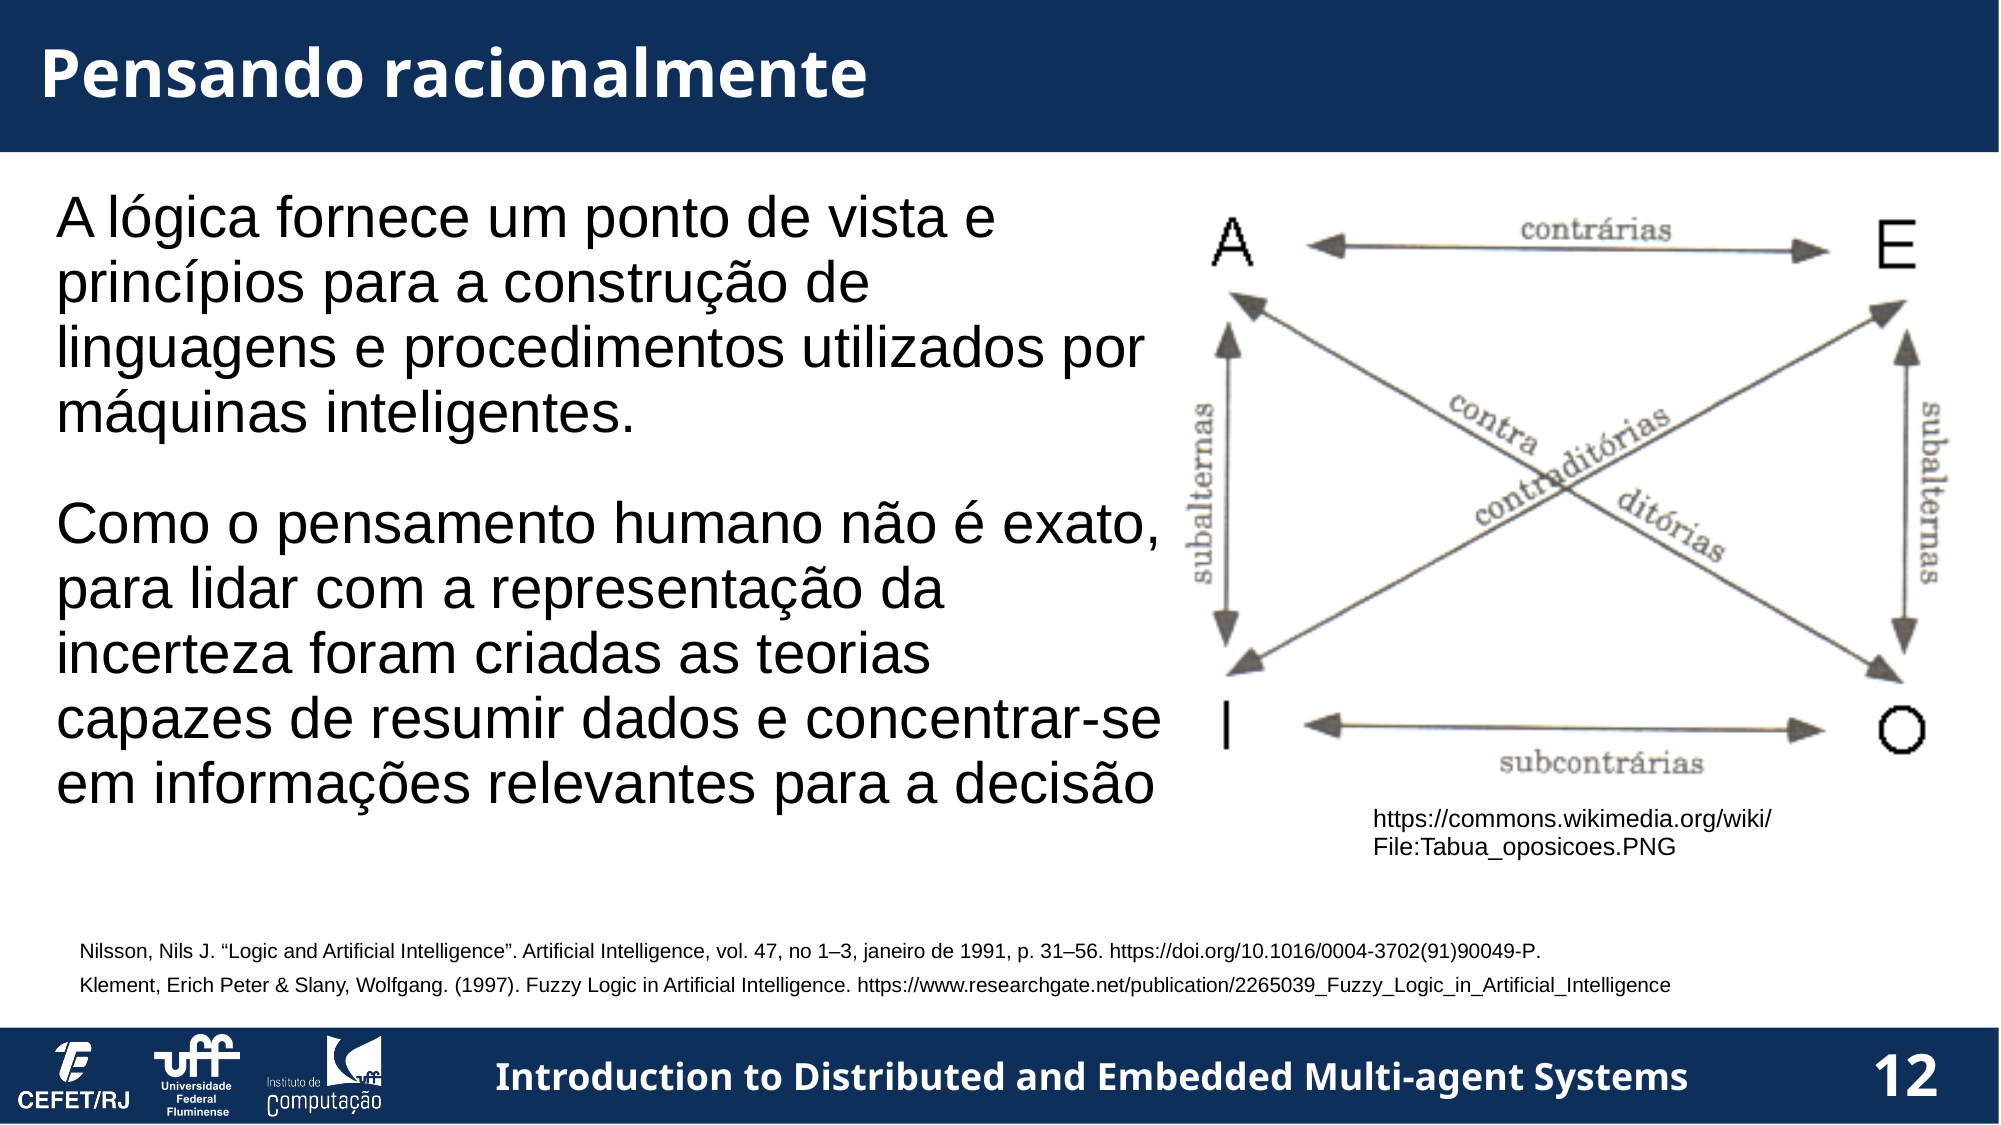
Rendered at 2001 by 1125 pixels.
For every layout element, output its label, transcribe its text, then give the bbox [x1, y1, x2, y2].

text_box https://commons.wikimedia.org/wiki/File:Tabua_oposicoes.PNG [1358, 797, 1949, 886]
text_box Nilsson, Nils J. “Logic and Artificial Intelligence”. Artificial Intelligence, vol. 47, no 1–3, janeiro de 1991, p. 31–56. https://doi.org/10.1016/0004-3702(91)90049-P. Klement, Erich Peter & Slany, Wolfgang. (1997). Fuzzy Logic in Artificial Intelligence. https://www.researchgate.net/publication/2265039_Fuzzy_Logic_in_Artificial_Intelligence [64, 932, 1831, 1004]
picture [18, 1021, 129, 1125]
picture [265, 1033, 383, 1117]
picture [153, 1033, 241, 1121]
text_box A lógica fornece um ponto de vista e princípios para a construção de linguagens e procedimentos utilizados por máquinas inteligentes. Como o pensamento humano não é exato, para lidar com a representação da incerteza foram criadas as teorias capazes de resumir dados e concentrar-se em informações relevantes para a decisão [41, 177, 1182, 916]
text_box [1181, 207, 1954, 784]
text_box Pensando racionalmente [25, 23, 1999, 119]
